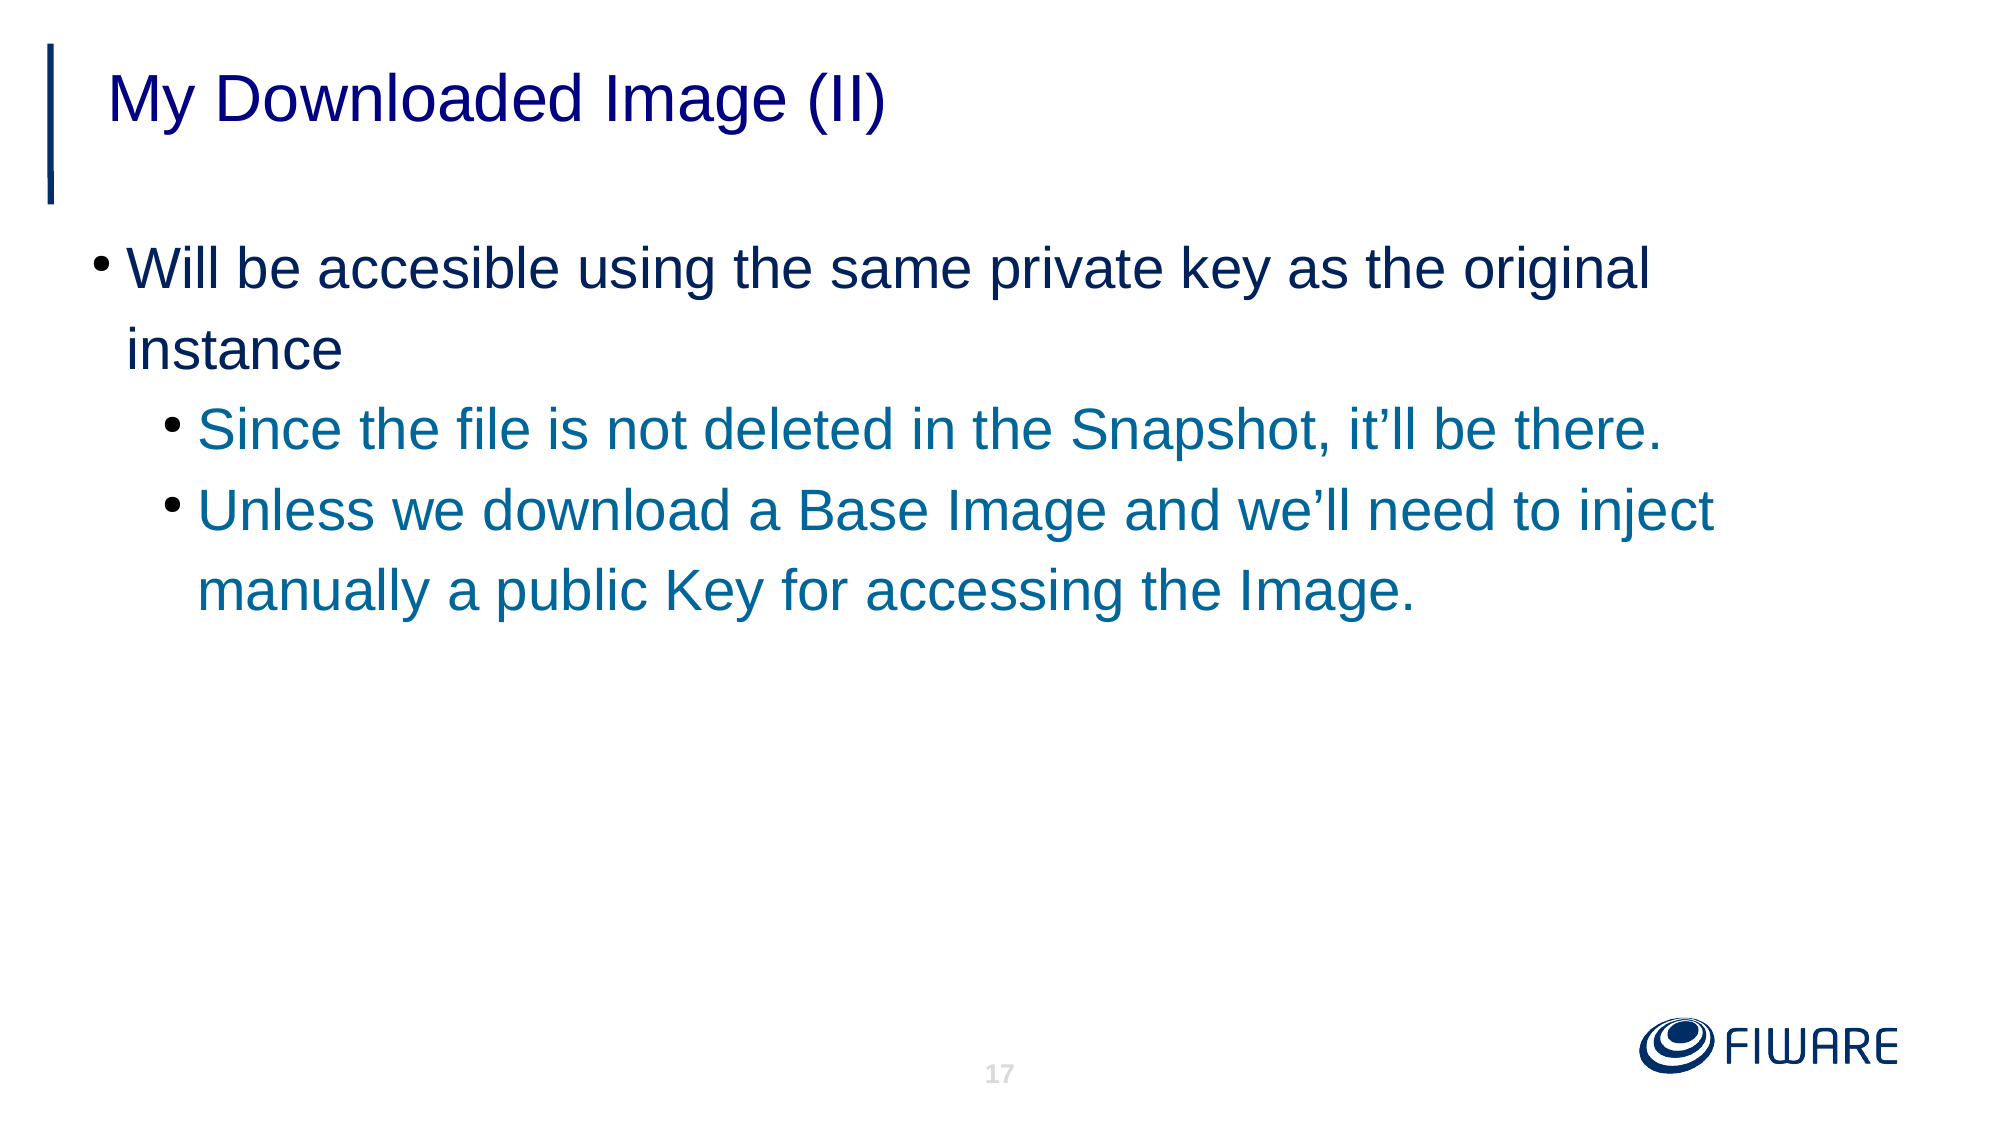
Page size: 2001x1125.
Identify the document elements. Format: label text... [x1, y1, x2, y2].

picture [1635, 1012, 1905, 1077]
text_box Will be accesible using the same private key as the original instance Since the file is not deleted in the Snapshot, it’ll be there. Unless we download a Base Image and we’ll need to inject manually a public Key for accessing the Image. [76, 212, 1902, 630]
title My Downloaded Image (II) [92, 47, 1704, 250]
slide_number <número> [887, 1042, 1113, 1103]
